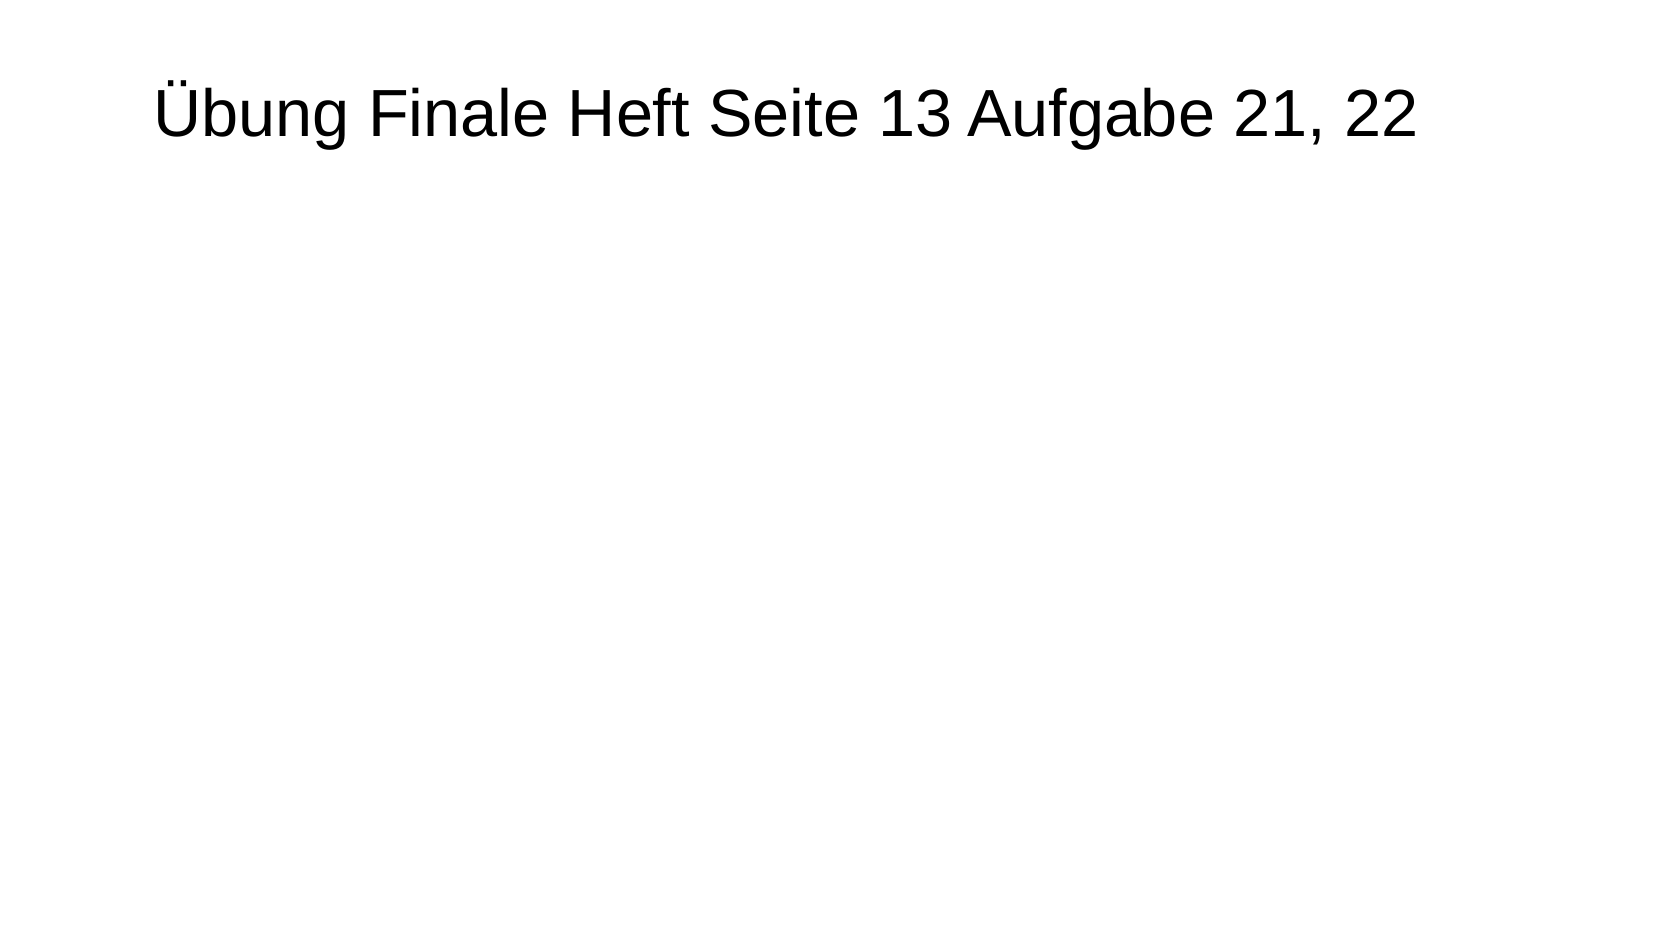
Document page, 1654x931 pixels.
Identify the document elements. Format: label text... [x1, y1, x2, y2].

list Übung Finale Heft Seite 13 Aufgabe 21, 22 [82, 76, 1571, 251]
